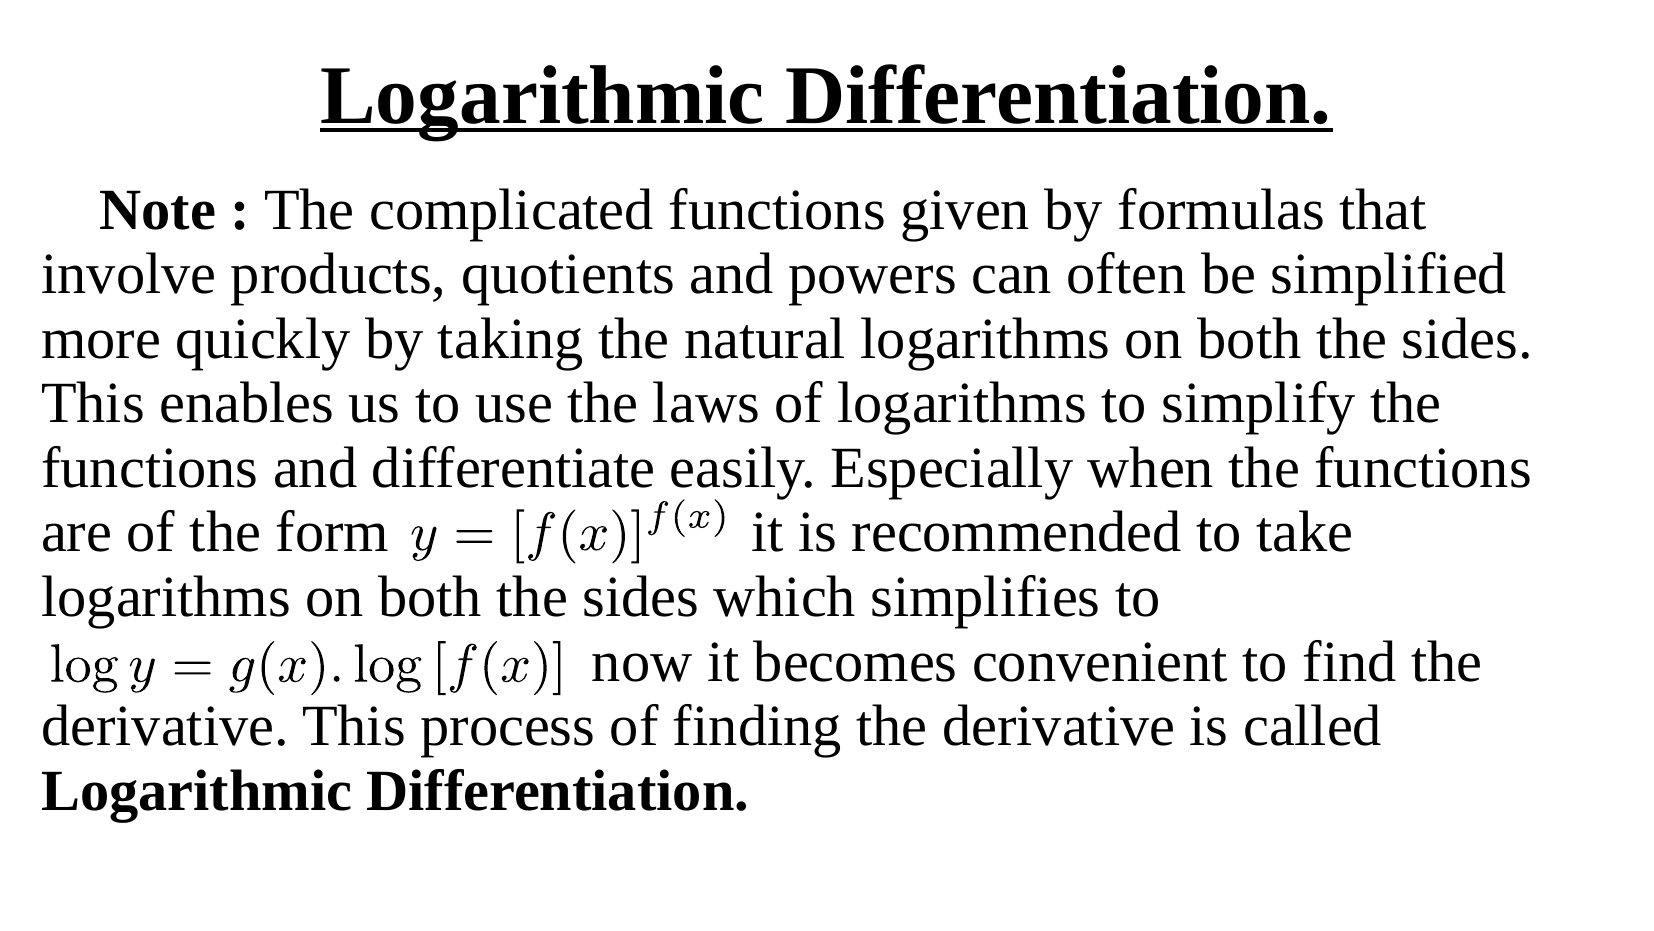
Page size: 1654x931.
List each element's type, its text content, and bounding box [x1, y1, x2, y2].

text_box [51, 641, 561, 696]
text_box [411, 499, 725, 564]
title Logarithmic Differentiation. [82, 37, 1571, 154]
list Note : The complicated functions given by formulas that involve products, quotients and powers can often be simplified more quickly by taking the natural logarithms on both the sides. This enables us to use the laws of logarithms to simplify the functions and differentiate easily. Especially when the functions are of the form it is recommended to take logarithms on both the sides which simplifies to now it becomes convenient to find the derivative. This process of finding the derivative is called Logarithmic Differentiation. [41, 177, 1601, 886]
